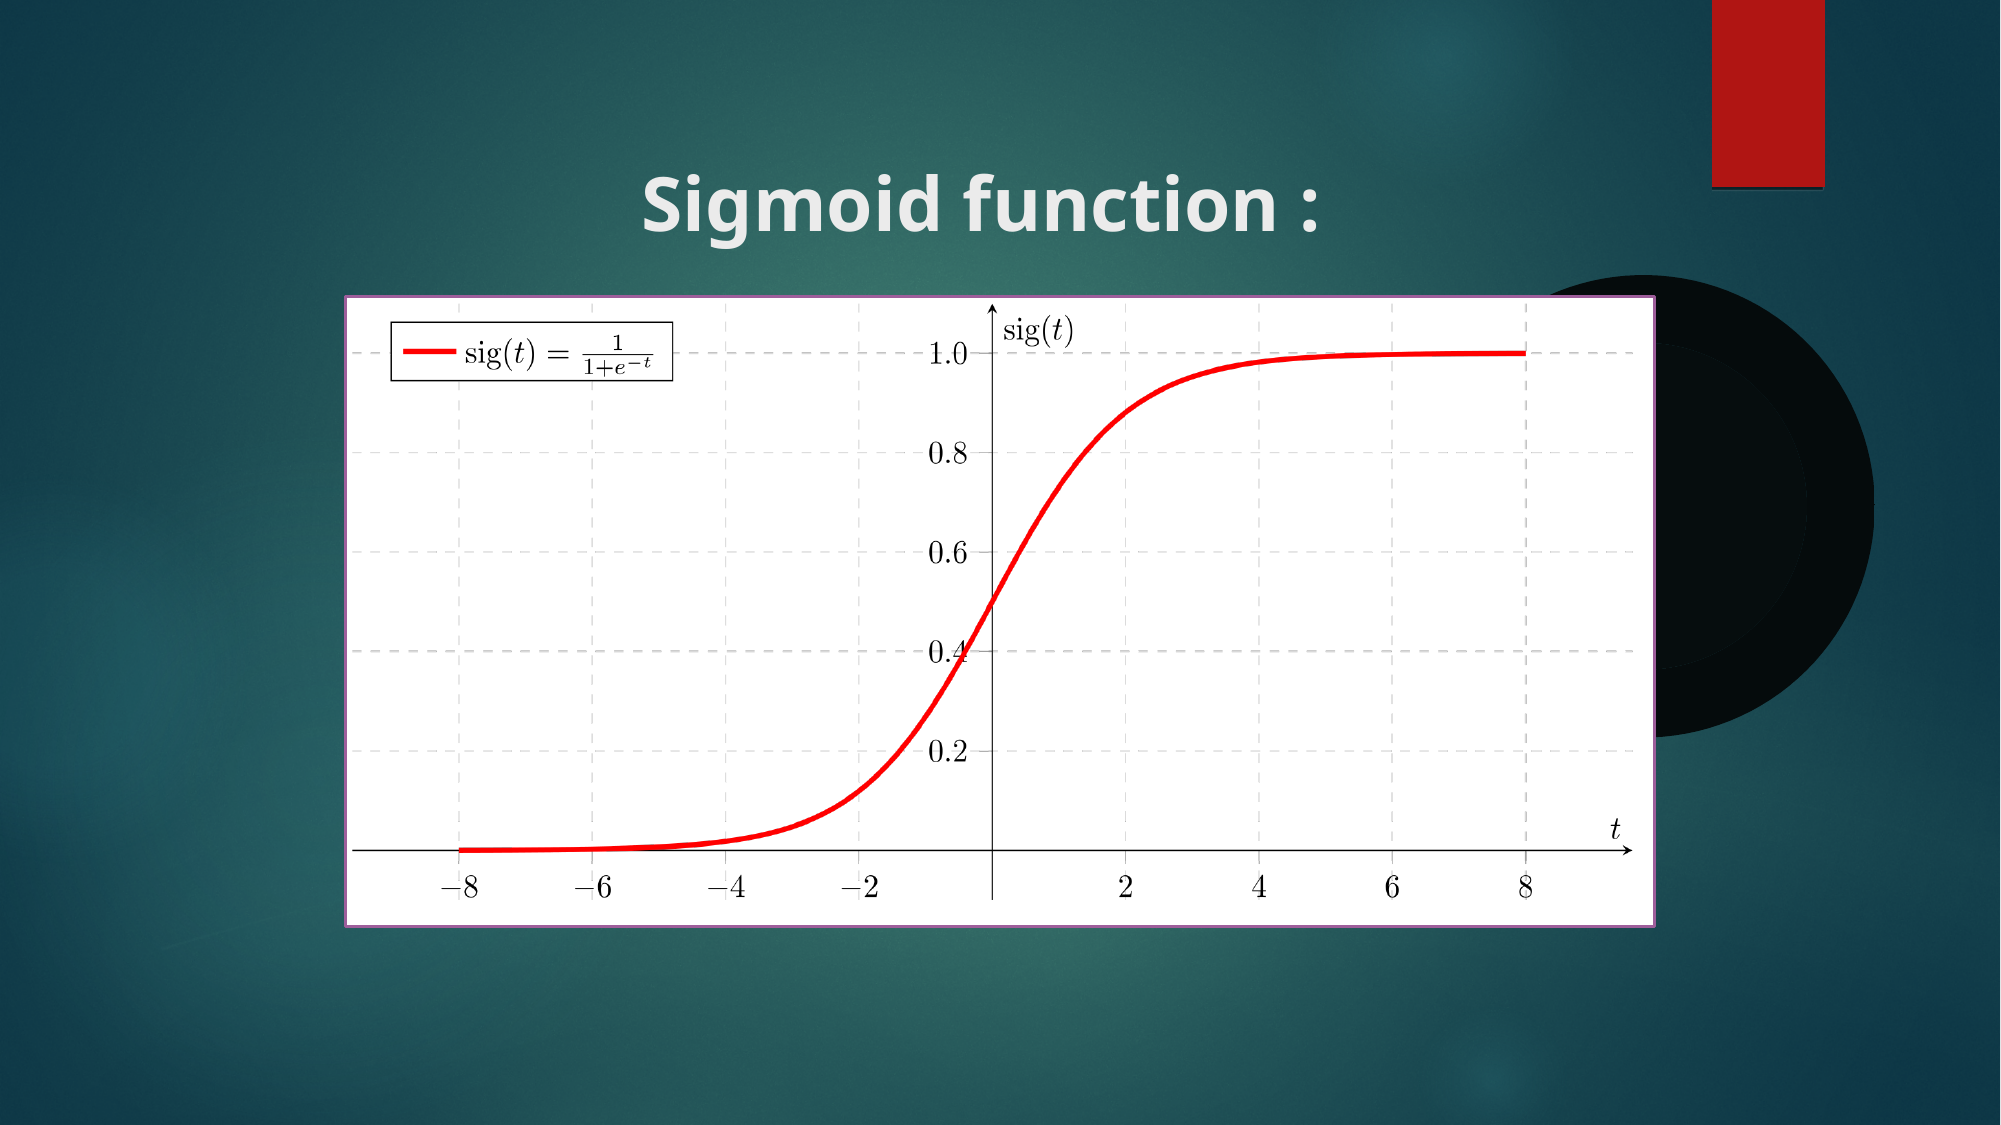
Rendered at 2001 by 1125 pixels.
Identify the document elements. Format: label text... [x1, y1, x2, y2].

picture [345, 296, 1638, 918]
text_box [346, 296, 1654, 926]
text_box Sigmoid function : [581, 149, 1401, 265]
